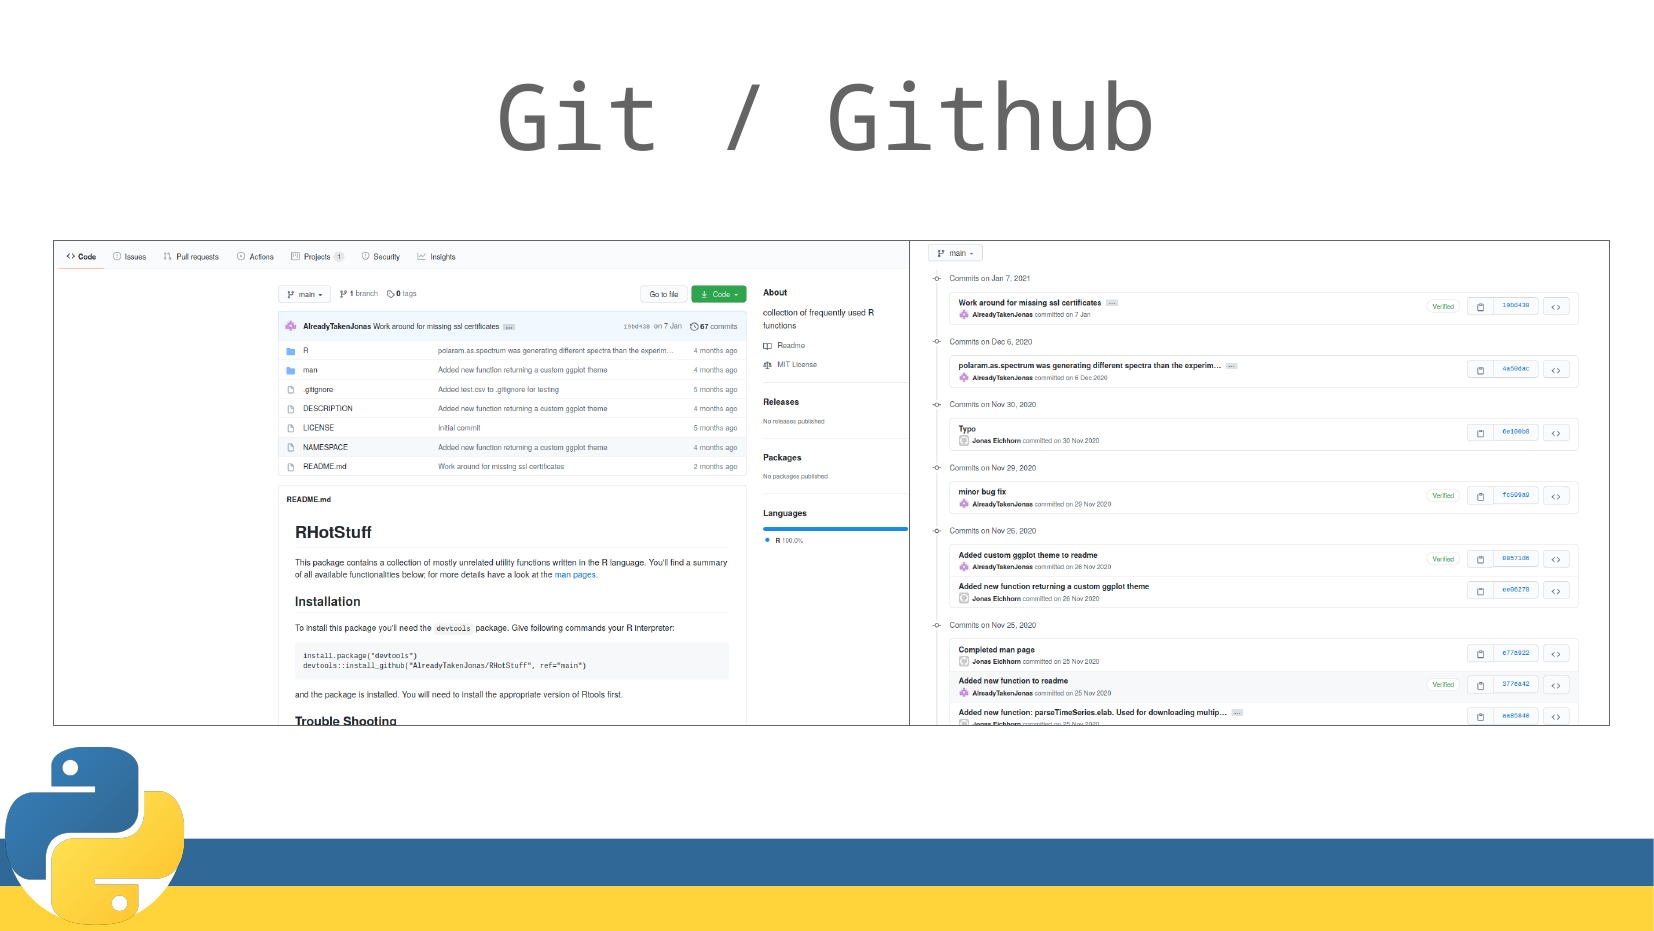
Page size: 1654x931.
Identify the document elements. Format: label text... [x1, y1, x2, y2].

picture [53, 240, 1610, 726]
title Git / Github [82, 37, 1571, 193]
picture [5, 747, 184, 925]
